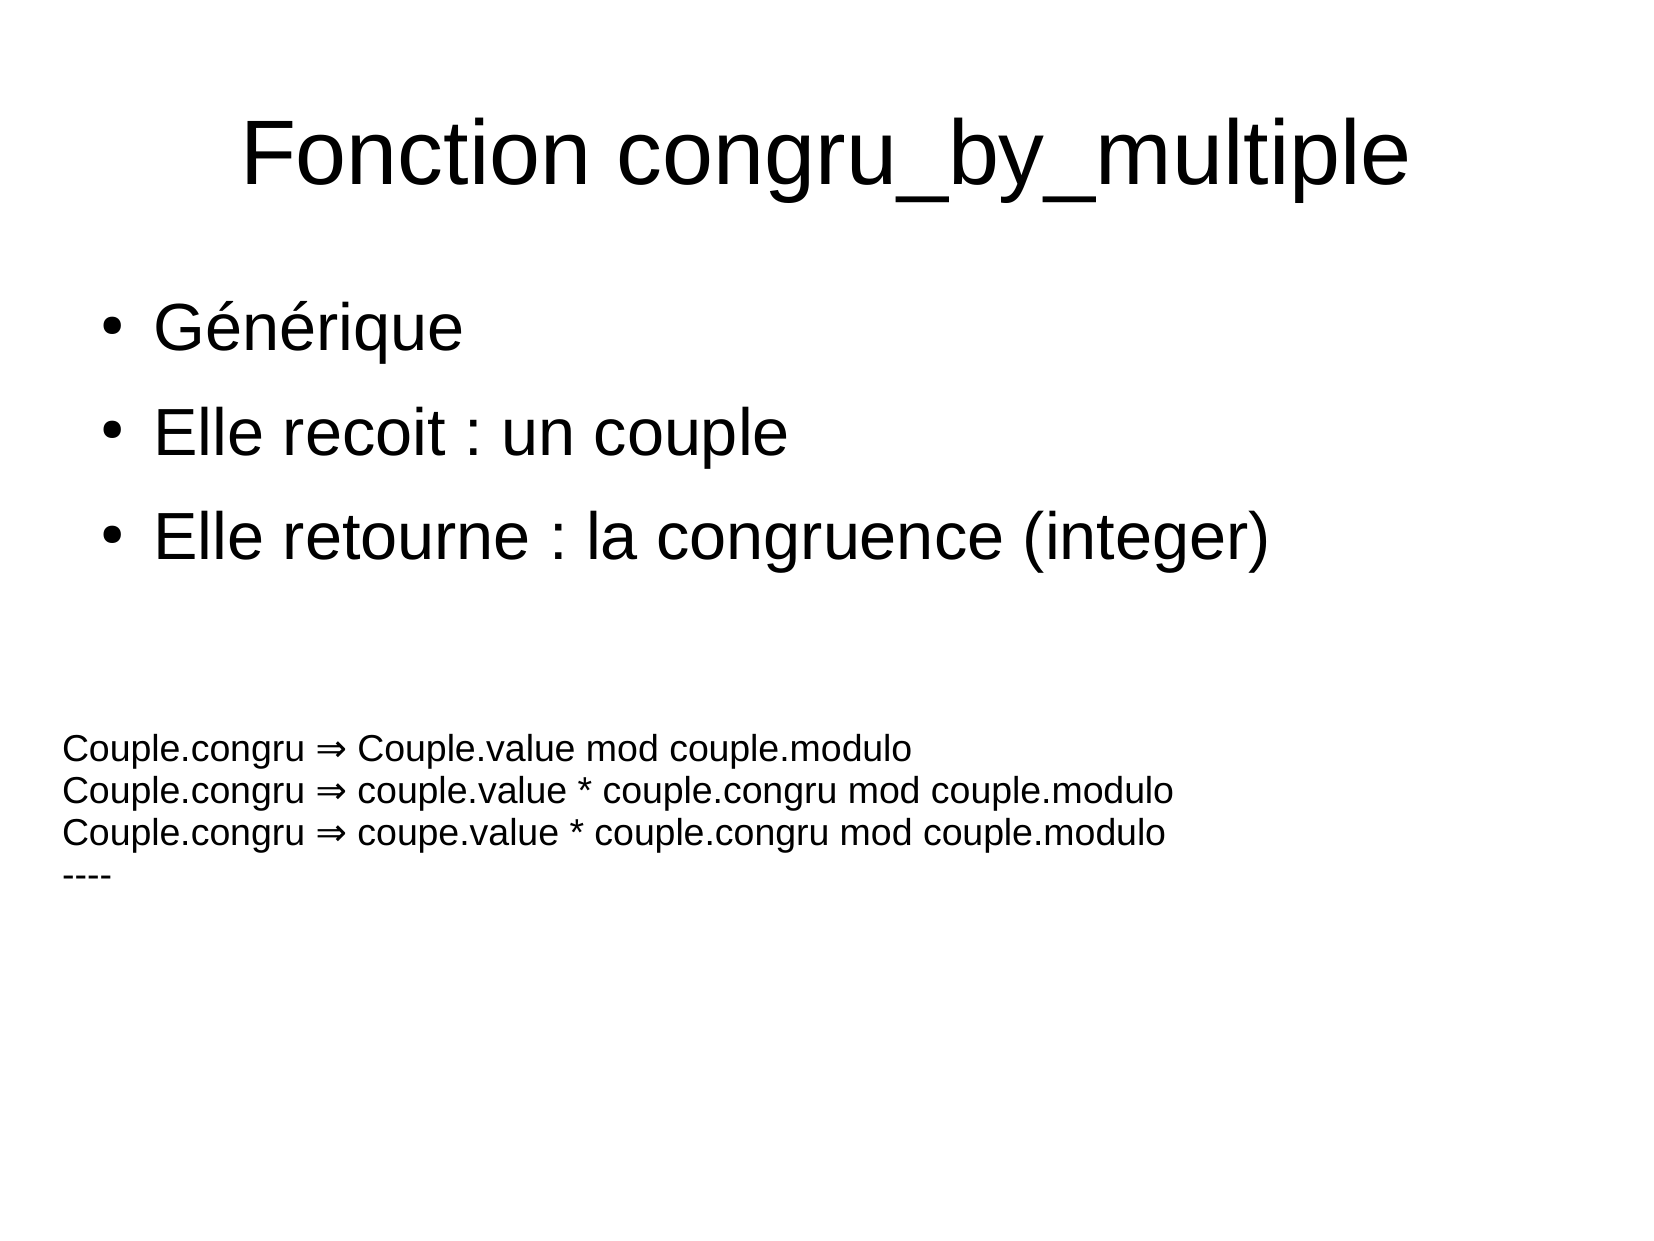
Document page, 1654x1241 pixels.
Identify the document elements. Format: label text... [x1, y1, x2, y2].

title Fonction congru_by_multiple [82, 49, 1571, 257]
list Générique Elle recoit : un couple Elle retourne : la congruence (integer) [82, 290, 1571, 603]
text_box Couple.congru ⇒ Couple.value mod couple.modulo Couple.congru ⇒ couple.value * couple.congru mod couple.modulo Couple.congru ⇒ coupe.value * couple.congru mod couple.modulo ---- [47, 720, 1630, 904]
